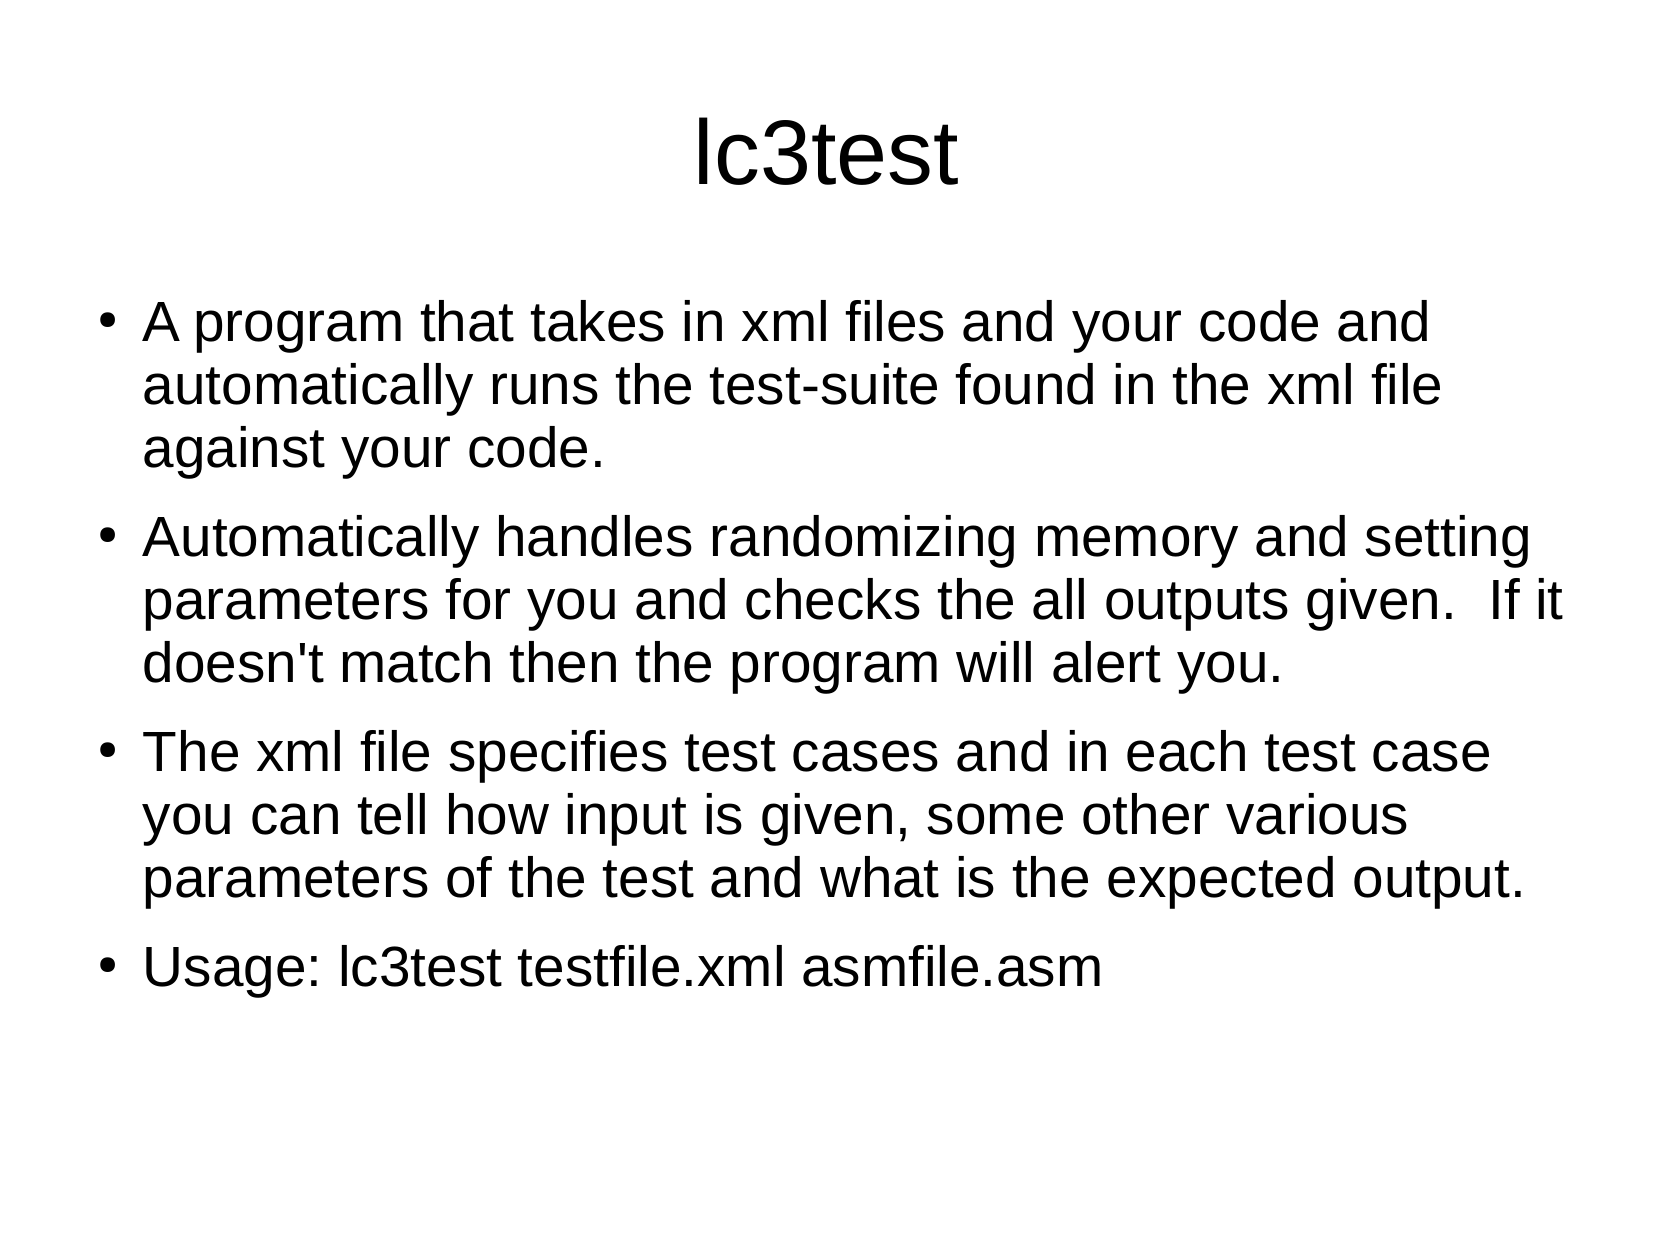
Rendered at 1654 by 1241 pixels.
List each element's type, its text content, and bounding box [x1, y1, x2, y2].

list A program that takes in xml files and your code and automatically runs the test-suite found in the xml file against your code. Automatically handles randomizing memory and setting parameters for you and checks the all outputs given. If it doesn't match then the program will alert you. The xml file specifies test cases and in each test case you can tell how input is given, some other various parameters of the test and what is the expected output. Usage: lc3test testfile.xml asmfile.asm [82, 290, 1571, 1010]
title lc3test [82, 49, 1571, 257]
